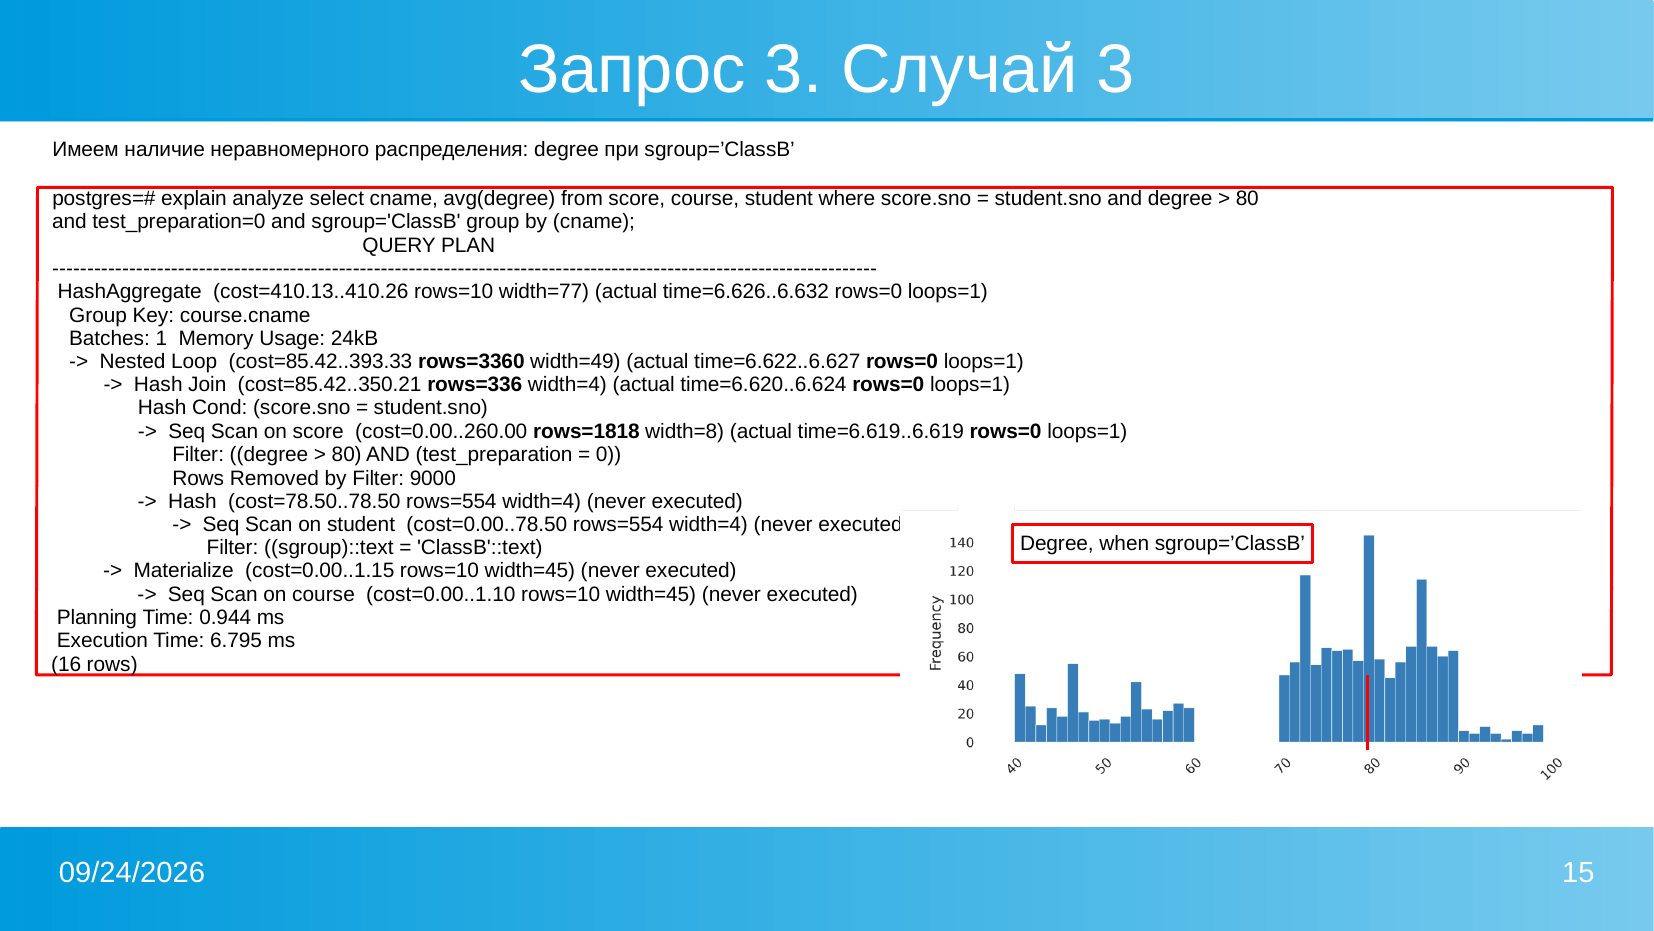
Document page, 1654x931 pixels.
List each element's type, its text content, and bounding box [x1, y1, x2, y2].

text_box Degree, when sgroup=’ClassB’ [1012, 524, 1313, 563]
text_box Имеем наличие неравномерного распределения: degree при sgroup=’ClassB’ [37, 130, 1298, 187]
picture [900, 507, 1582, 788]
text_box postgres=# explain analyze select cname, avg(degree) from score, course, student where score.sno = student.sno and degree > 80 and test_preparation=0 and sgroup='ClassB' group by (cname); QUERY PLAN ---------------------------------------------------------------------------------------------------------------------- HashAggregate (cost=410.13..410.26 rows=10 width=77) (actual time=6.626..6.632 rows=0 loops=1) Group Key: course.cname Batches: 1 Memory Usage: 24kB -> Nested Loop (cost=85.42..393.33 rows=3360 width=49) (actual time=6.622..6.627 rows=0 loops=1) -> Hash Join (cost=85.42..350.21 rows=336 width=4) (actual time=6.620..6.624 rows=0 loops=1) Hash Cond: (score.sno = student.sno) -> Seq Scan on score (cost=0.00..260.00 rows=1818 width=8) (actual time=6.619..6.619 rows=0 loops=1) Filter: ((degree > 80) AND (test_preparation = 0)) Rows Removed by Filter: 9000 -> Hash (cost=78.50..78.50 rows=554 width=4) (never executed) -> Seq Scan on student (cost=0.00..78.50 rows=554 width=4) (never executed) Filter: ((sgroup)::text = 'ClassB'::text) -> Materialize (cost=0.00..1.15 rows=10 width=45) (never executed) -> Seq Scan on course (cost=0.00..1.10 rows=10 width=45) (never executed) Planning Time: 0.944 ms Execution Time: 6.795 ms (16 rows) [36, 187, 1613, 675]
title Запрос 3. Случай 3 [59, 29, 1595, 108]
